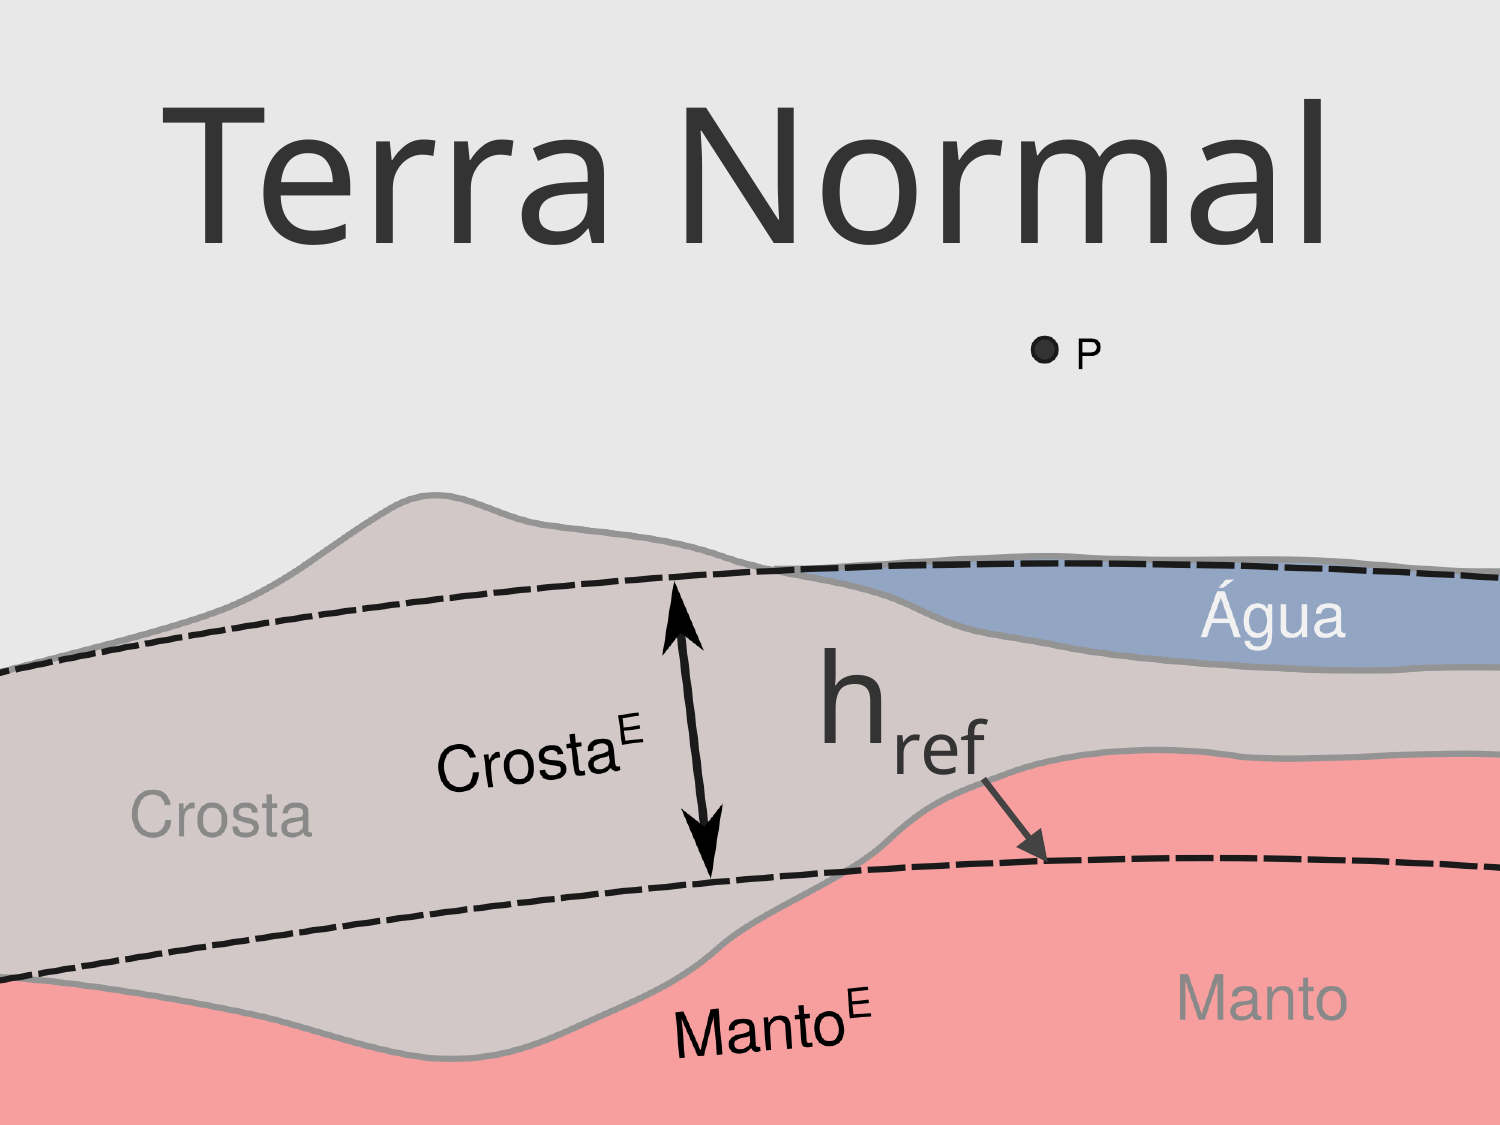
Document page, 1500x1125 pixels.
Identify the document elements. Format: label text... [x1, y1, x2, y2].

text_box href [654, 658, 1146, 750]
picture [0, 0, 1500, 1125]
title Terra Normal [75, 40, 1425, 211]
text_box href [931, 740, 950, 750]
